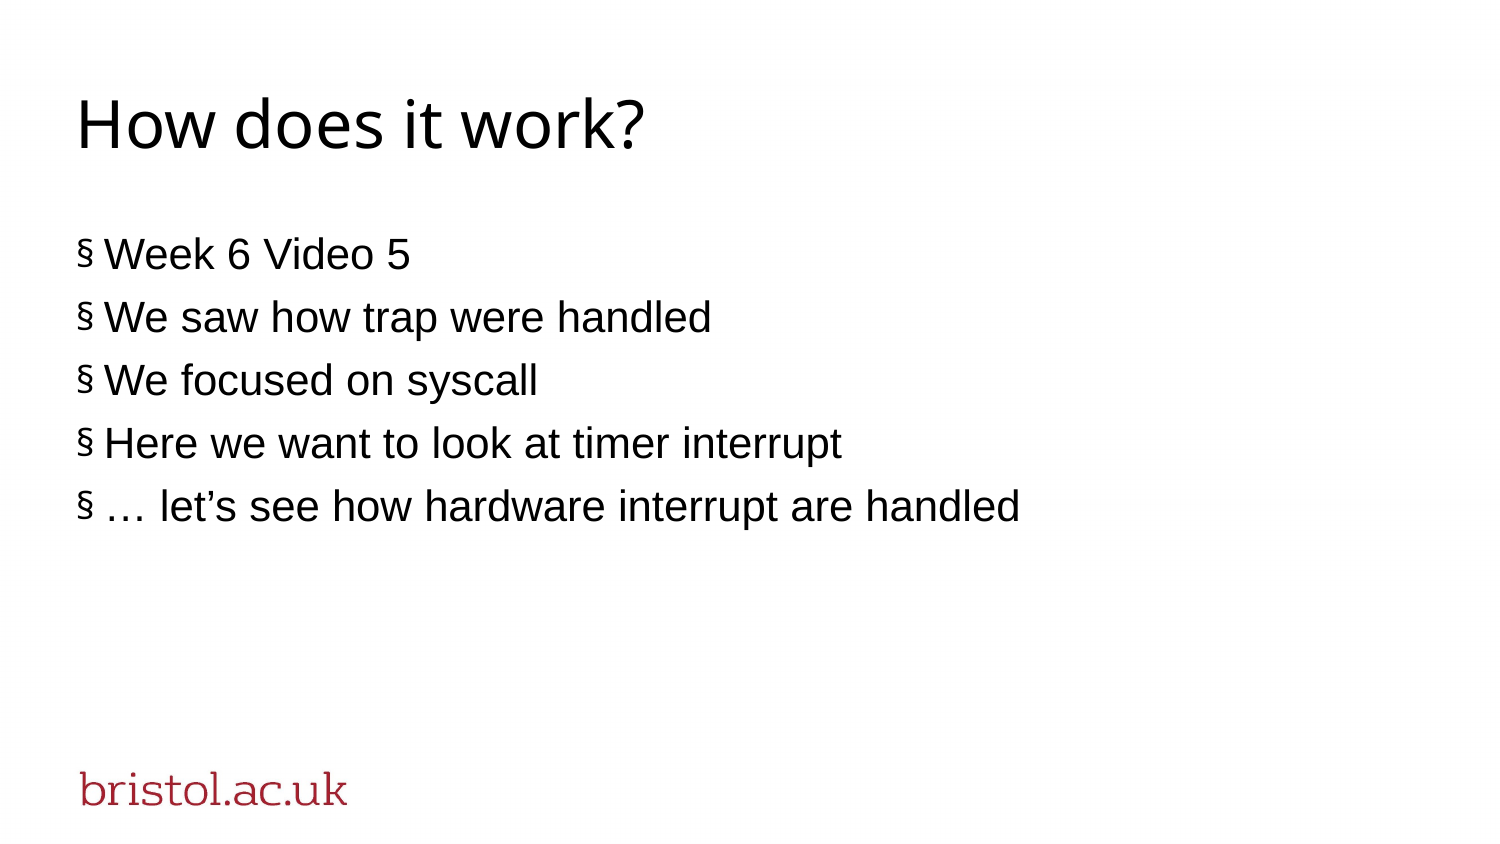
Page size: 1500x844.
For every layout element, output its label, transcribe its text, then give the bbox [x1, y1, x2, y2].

list Week 6 Video 5 We saw how trap were handled We focused on syscall Here we want to look at timer interrupt … let’s see how hardware interrupt are handled [60, 224, 1440, 699]
title How does it work? [60, 44, 1440, 209]
